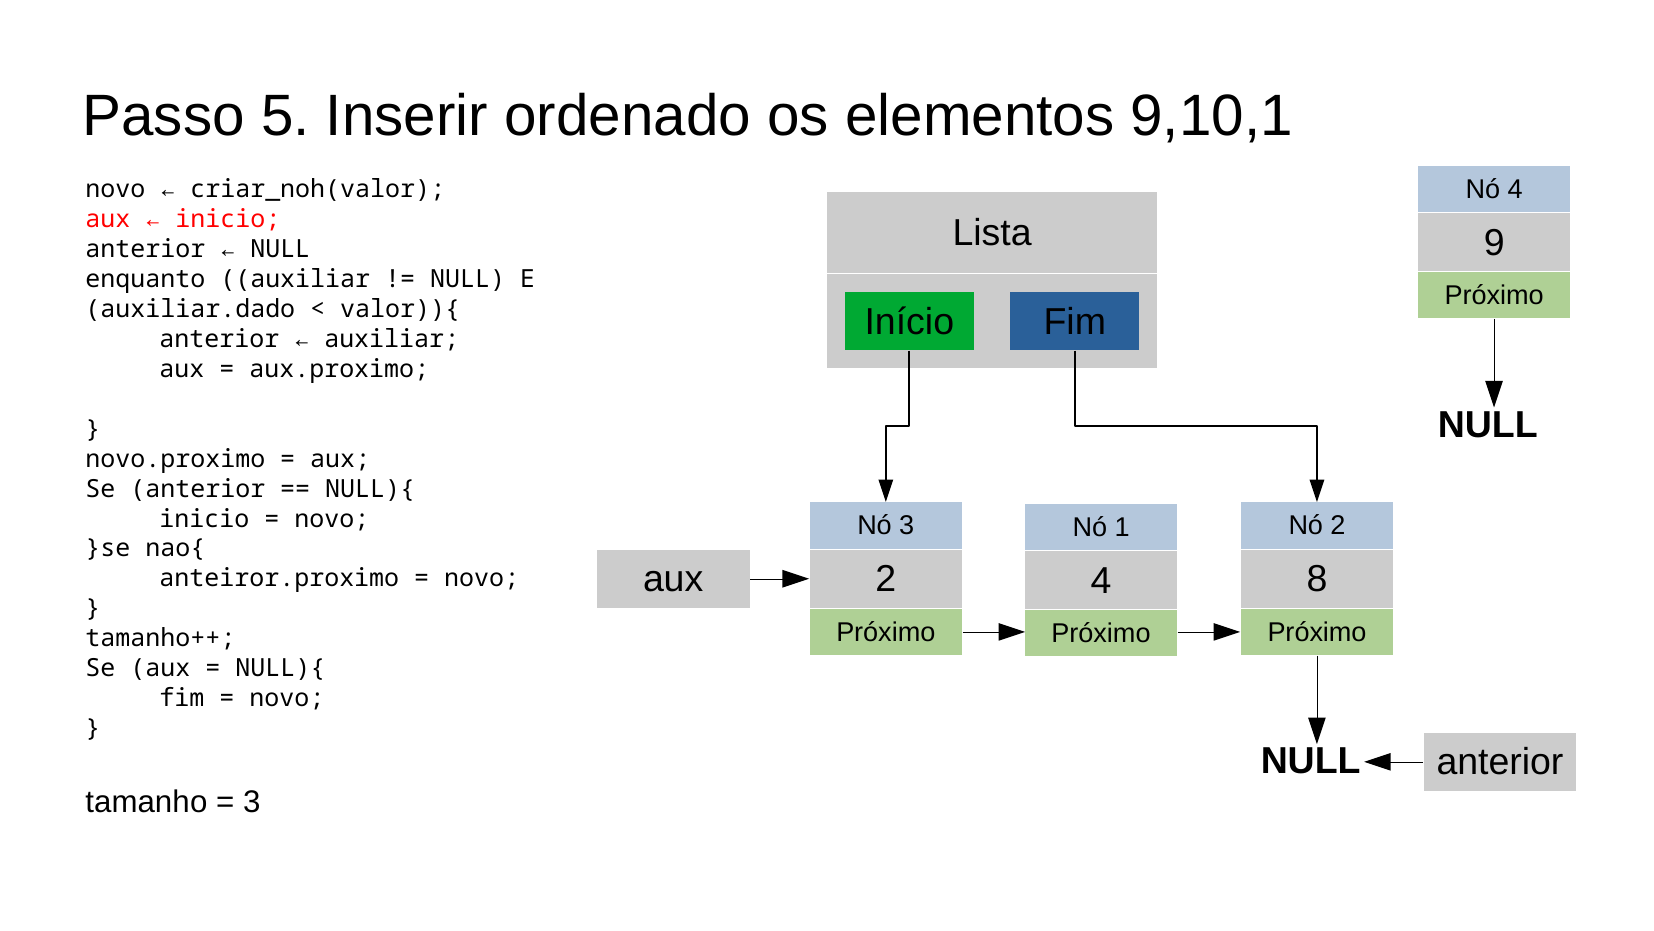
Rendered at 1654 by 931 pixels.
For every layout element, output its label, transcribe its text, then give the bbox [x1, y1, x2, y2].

text_box Nó 1 [1024, 503, 1178, 551]
title Passo 5. Inserir ordenado os elementos 9,10,1 [82, 37, 1571, 193]
text_box 9 [1417, 213, 1571, 271]
text_box Próximo [1024, 609, 1178, 657]
text_box 2 [809, 550, 963, 608]
text_box Próximo [1240, 608, 1394, 656]
text_box Lista [826, 191, 1158, 273]
text_box 4 [1024, 551, 1178, 609]
text_box Nó 2 [1240, 501, 1394, 550]
text_box novo ← criar_noh(valor); aux ← inicio; anterior ← NULL enquanto ((auxiliar != NULL) E (auxiliar.dado < valor)){ anterior ← auxiliar; aux = aux.proximo; } novo.proximo = aux; Se (anterior == NULL){ inicio = novo; }se nao{ anteiror.proximo = novo; } tamanho++; Se (aux = NULL){ fim = novo; } [70, 165, 615, 779]
text_box Nó 4 [1417, 165, 1571, 213]
text_box [826, 273, 1158, 369]
text_box aux [596, 549, 751, 609]
text_box NULL [1246, 732, 1376, 790]
text_box NULL [1423, 395, 1553, 453]
text_box anterior [1423, 732, 1577, 792]
text_box Nó 3 [809, 501, 963, 550]
text_box 8 [1240, 550, 1394, 608]
text_box tamanho = 3 [70, 779, 276, 827]
text_box Início [844, 291, 975, 351]
text_box Próximo [809, 608, 963, 656]
text_box Fim [1009, 291, 1140, 351]
text_box Próximo [1417, 271, 1571, 319]
